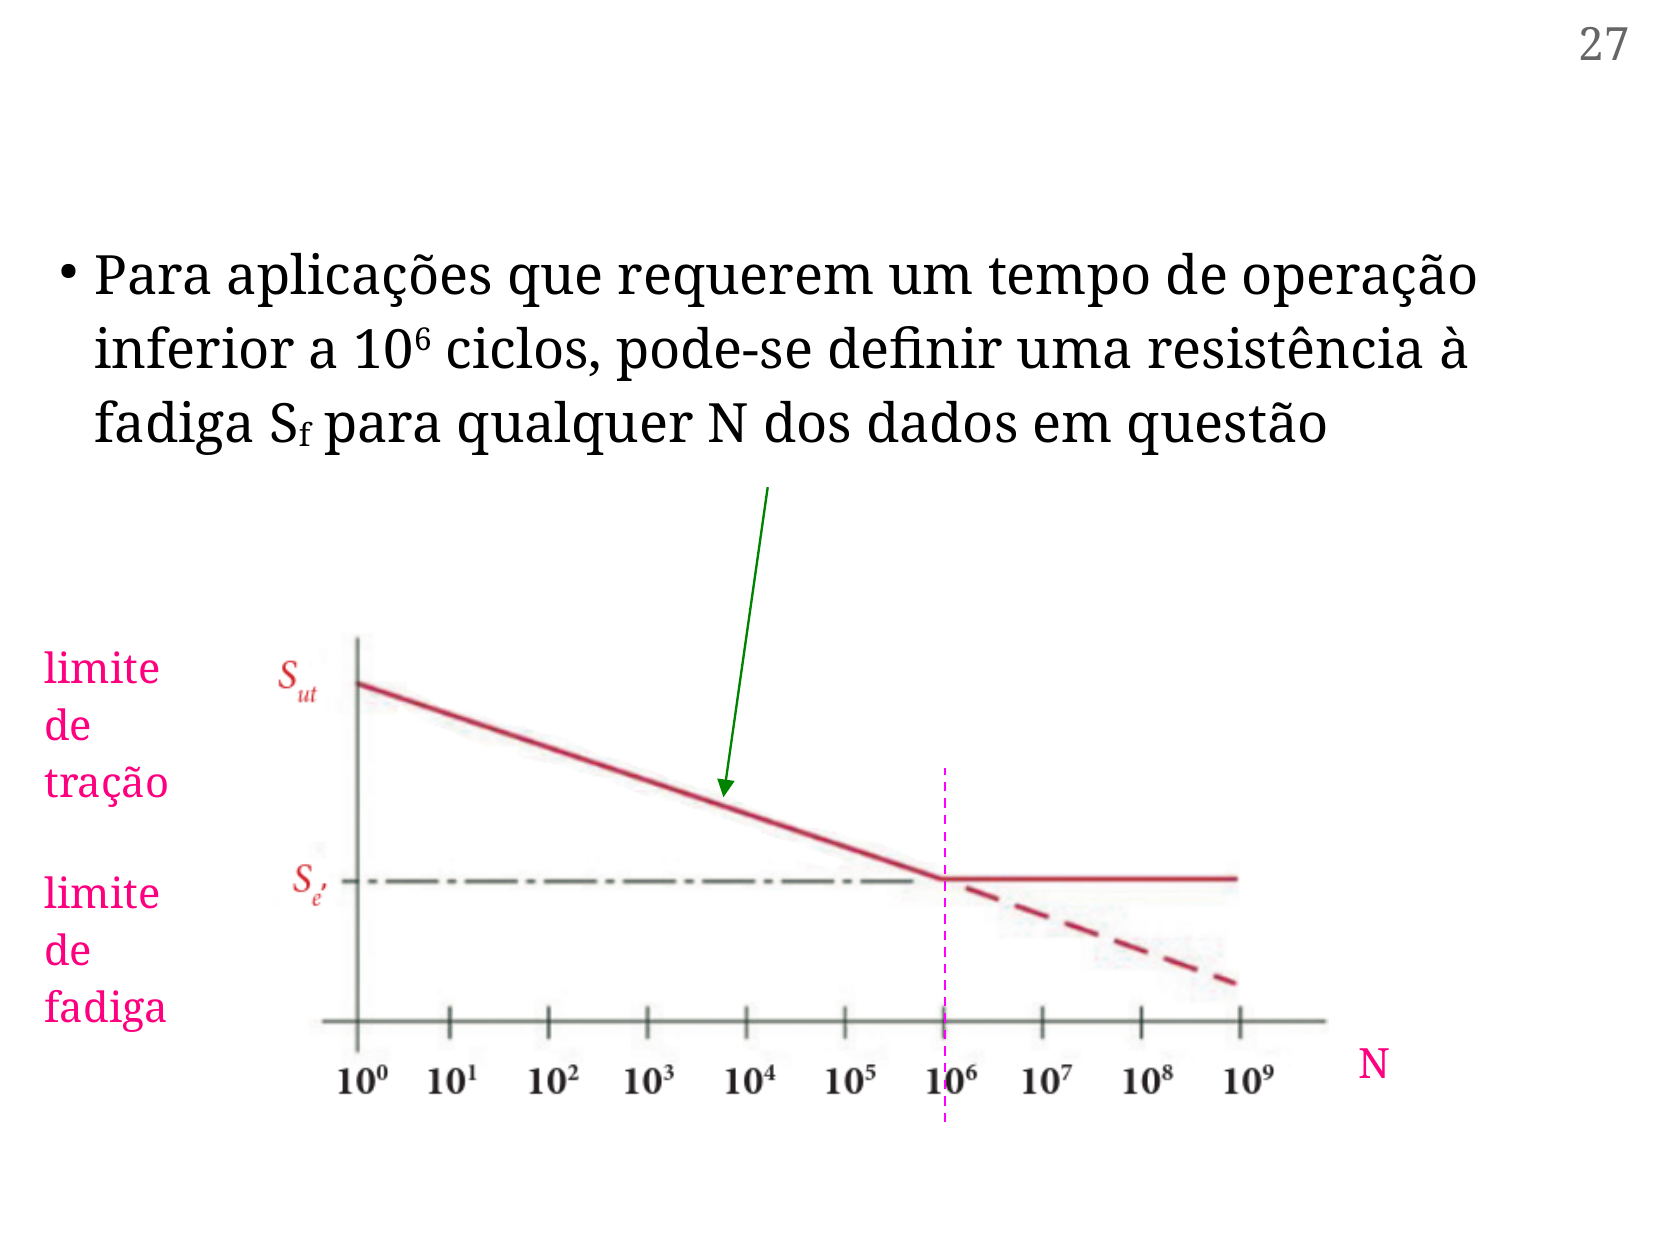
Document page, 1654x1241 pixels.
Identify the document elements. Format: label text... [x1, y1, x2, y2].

text_box N [1343, 1026, 1433, 1099]
text_box limite de tração [29, 631, 222, 817]
list Para aplicações que requerem um tempo de operação inferior a 106 ciclos, pode-se definir uma resistência à fadiga Sf para qualquer N dos dados em questão [59, 236, 1595, 1211]
picture [274, 630, 1329, 1108]
text_box limite de fadiga [29, 856, 222, 1043]
